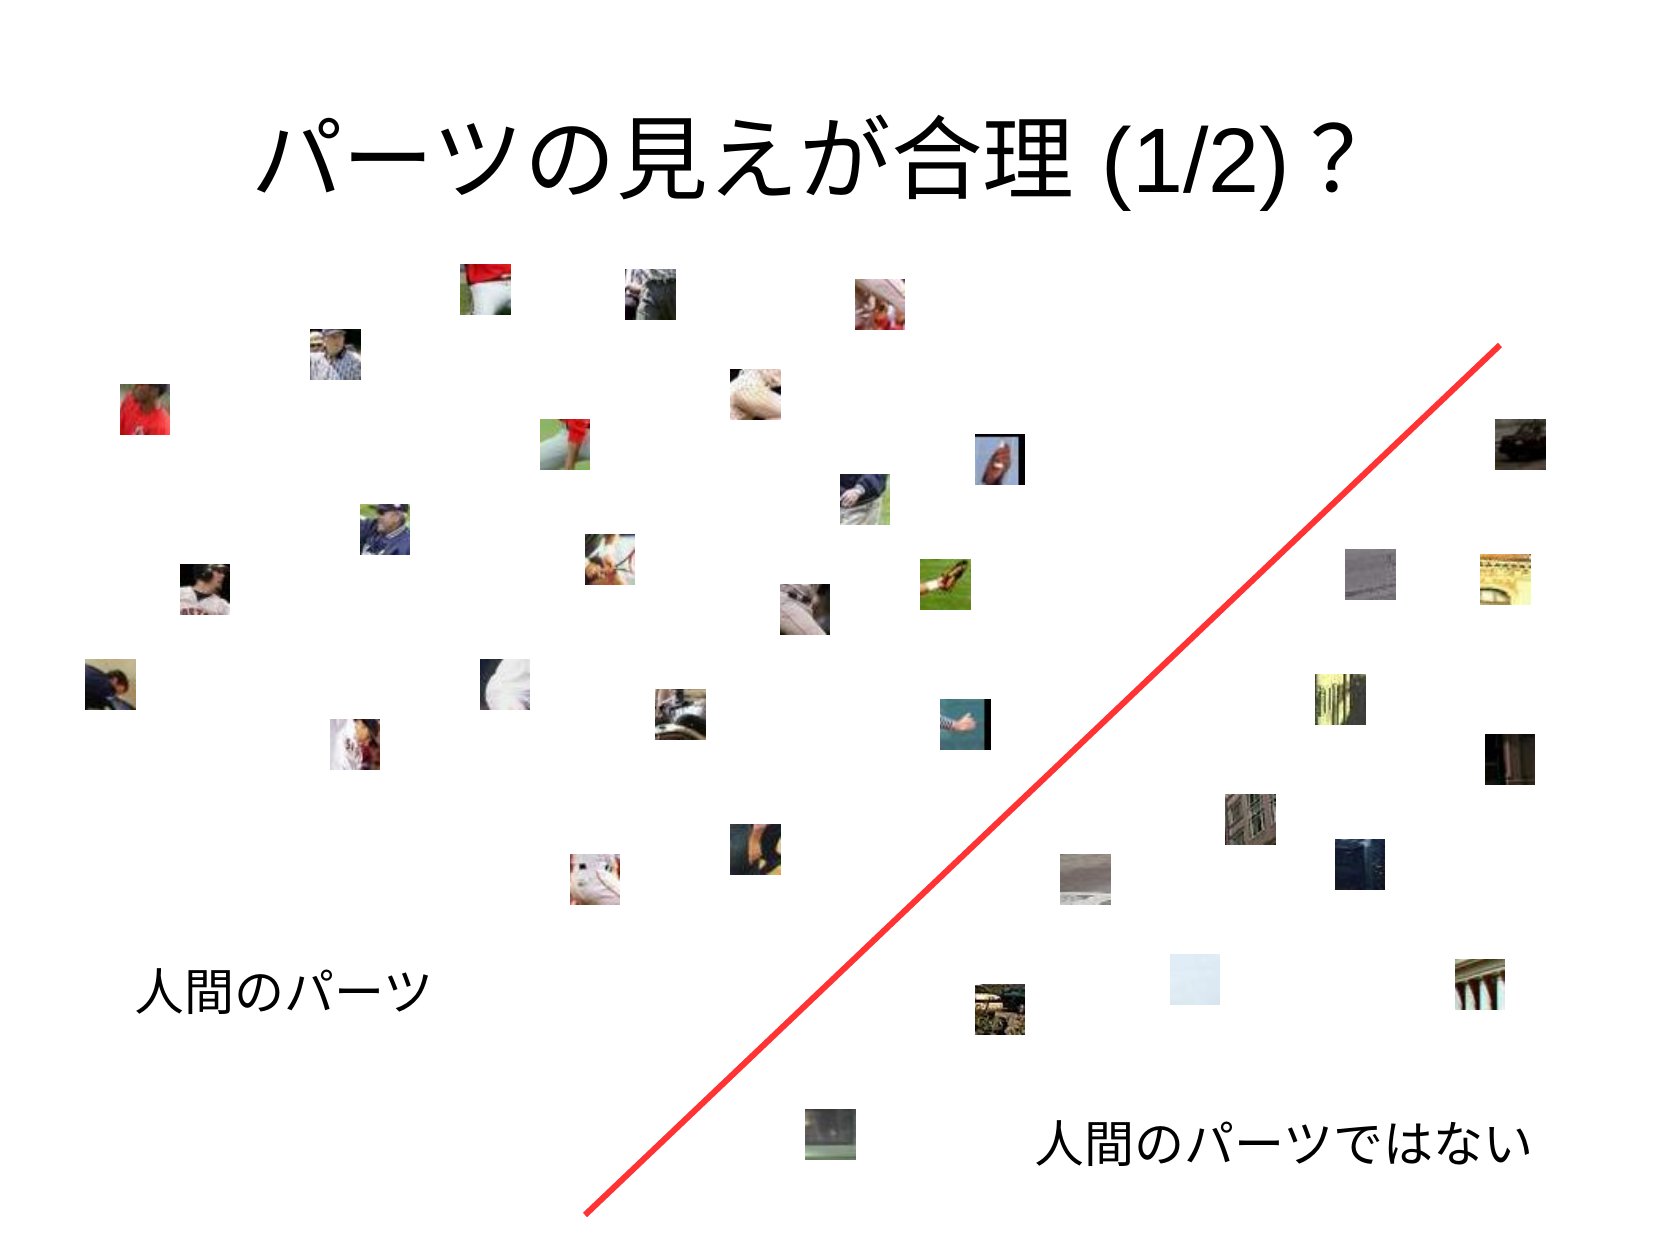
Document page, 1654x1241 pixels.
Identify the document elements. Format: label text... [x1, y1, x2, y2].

picture [1480, 554, 1531, 605]
picture [1225, 794, 1276, 845]
picture [1315, 674, 1366, 725]
picture [780, 584, 830, 635]
picture [730, 824, 781, 875]
picture [1495, 419, 1546, 470]
picture [805, 1109, 856, 1160]
picture [1485, 734, 1535, 785]
picture [1455, 959, 1505, 1010]
picture [625, 269, 676, 320]
picture [1335, 839, 1385, 890]
picture [840, 474, 890, 526]
picture [540, 419, 590, 470]
picture [585, 534, 635, 586]
picture [85, 659, 136, 710]
picture [655, 689, 706, 740]
picture [975, 434, 1025, 485]
picture [730, 369, 781, 421]
picture [480, 659, 530, 710]
picture [940, 699, 991, 751]
picture [330, 719, 380, 770]
picture [855, 279, 905, 331]
picture [460, 264, 511, 316]
picture [180, 564, 230, 616]
text_box 人間のパーツではない [1020, 1096, 1606, 1186]
picture [310, 329, 361, 380]
picture [120, 384, 170, 436]
picture [1170, 954, 1220, 1006]
text_box 人間のパーツ [120, 945, 616, 1019]
picture [920, 559, 971, 610]
picture [975, 984, 1025, 1036]
title パーツの見えが合理(1/2)？ [82, 49, 1571, 257]
picture [1345, 549, 1396, 601]
picture [360, 504, 410, 556]
picture [570, 854, 620, 905]
picture [1060, 854, 1111, 905]
